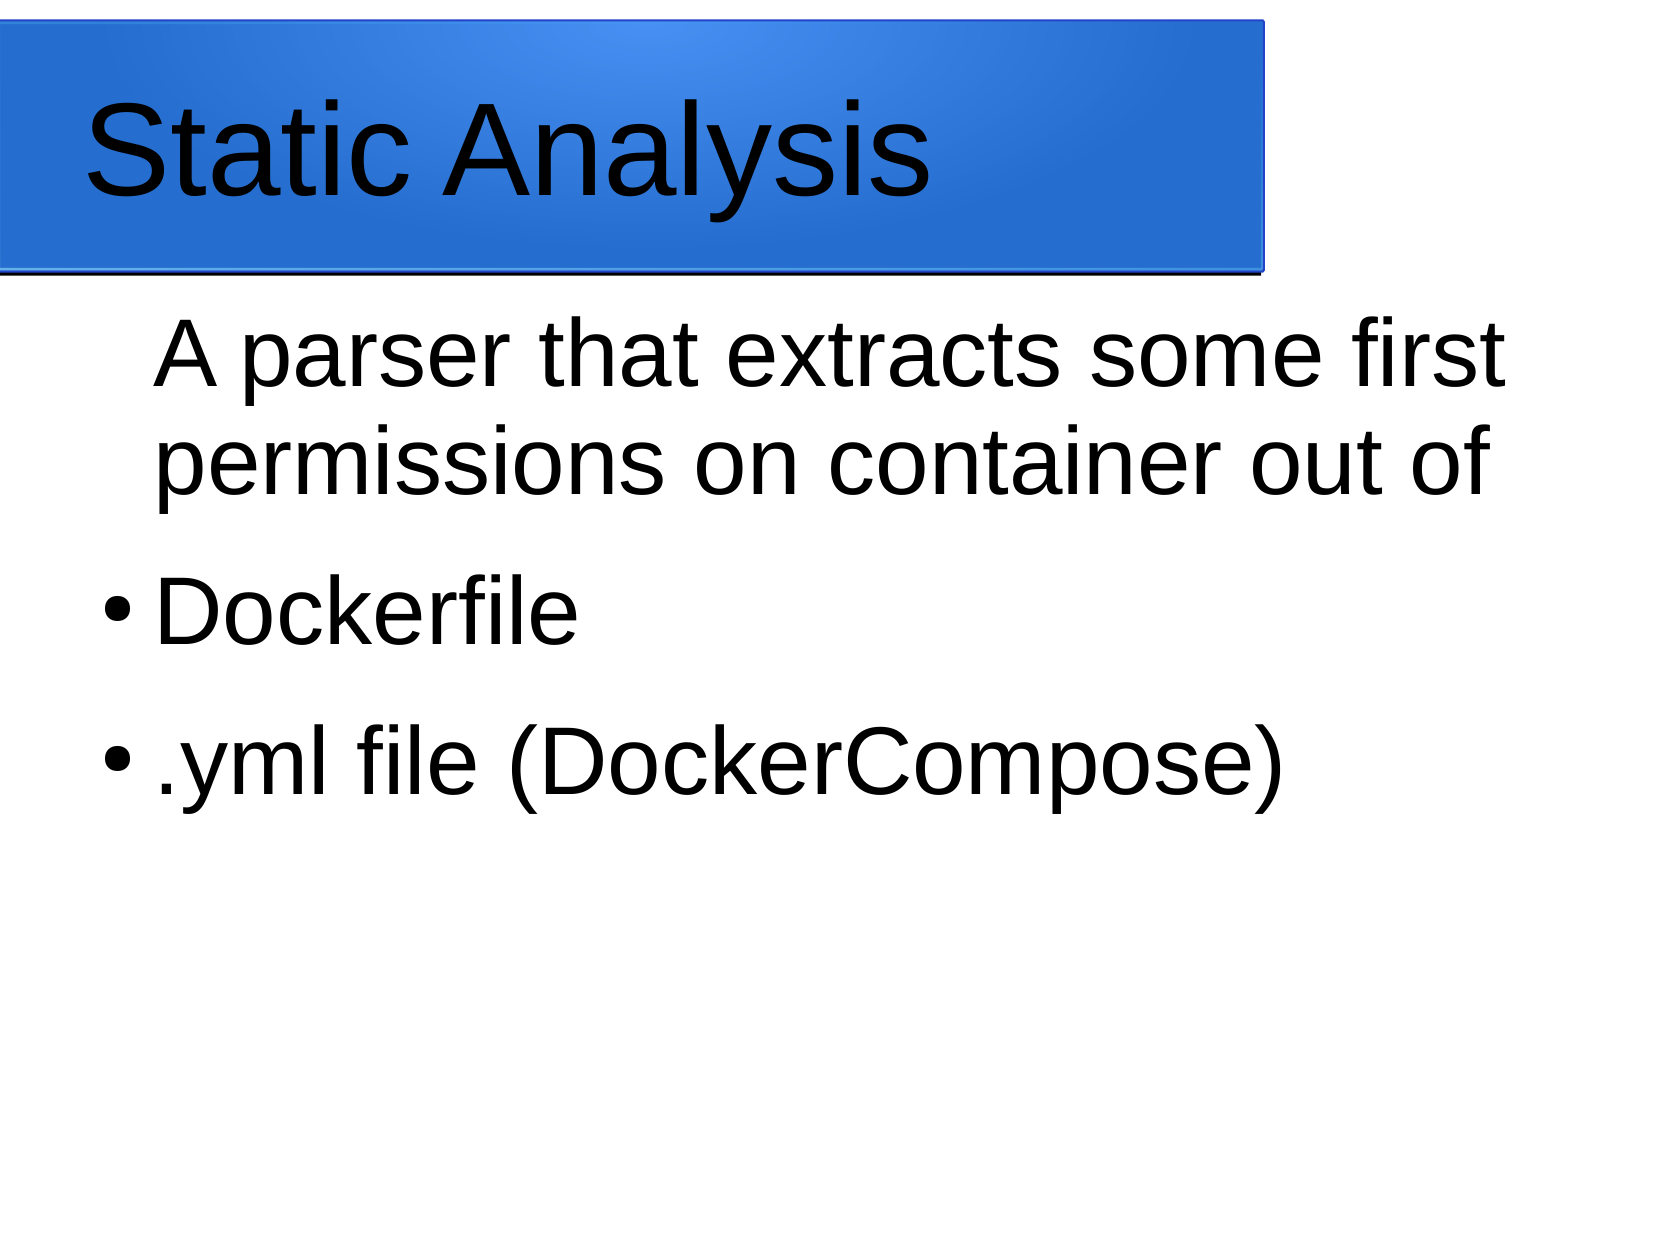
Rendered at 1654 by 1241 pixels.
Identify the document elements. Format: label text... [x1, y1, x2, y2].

list A parser that extracts some first permissions on container out of Dockerfile .yml file (DockerCompose) [82, 299, 1571, 1019]
title Static Analysis [82, 47, 1235, 252]
